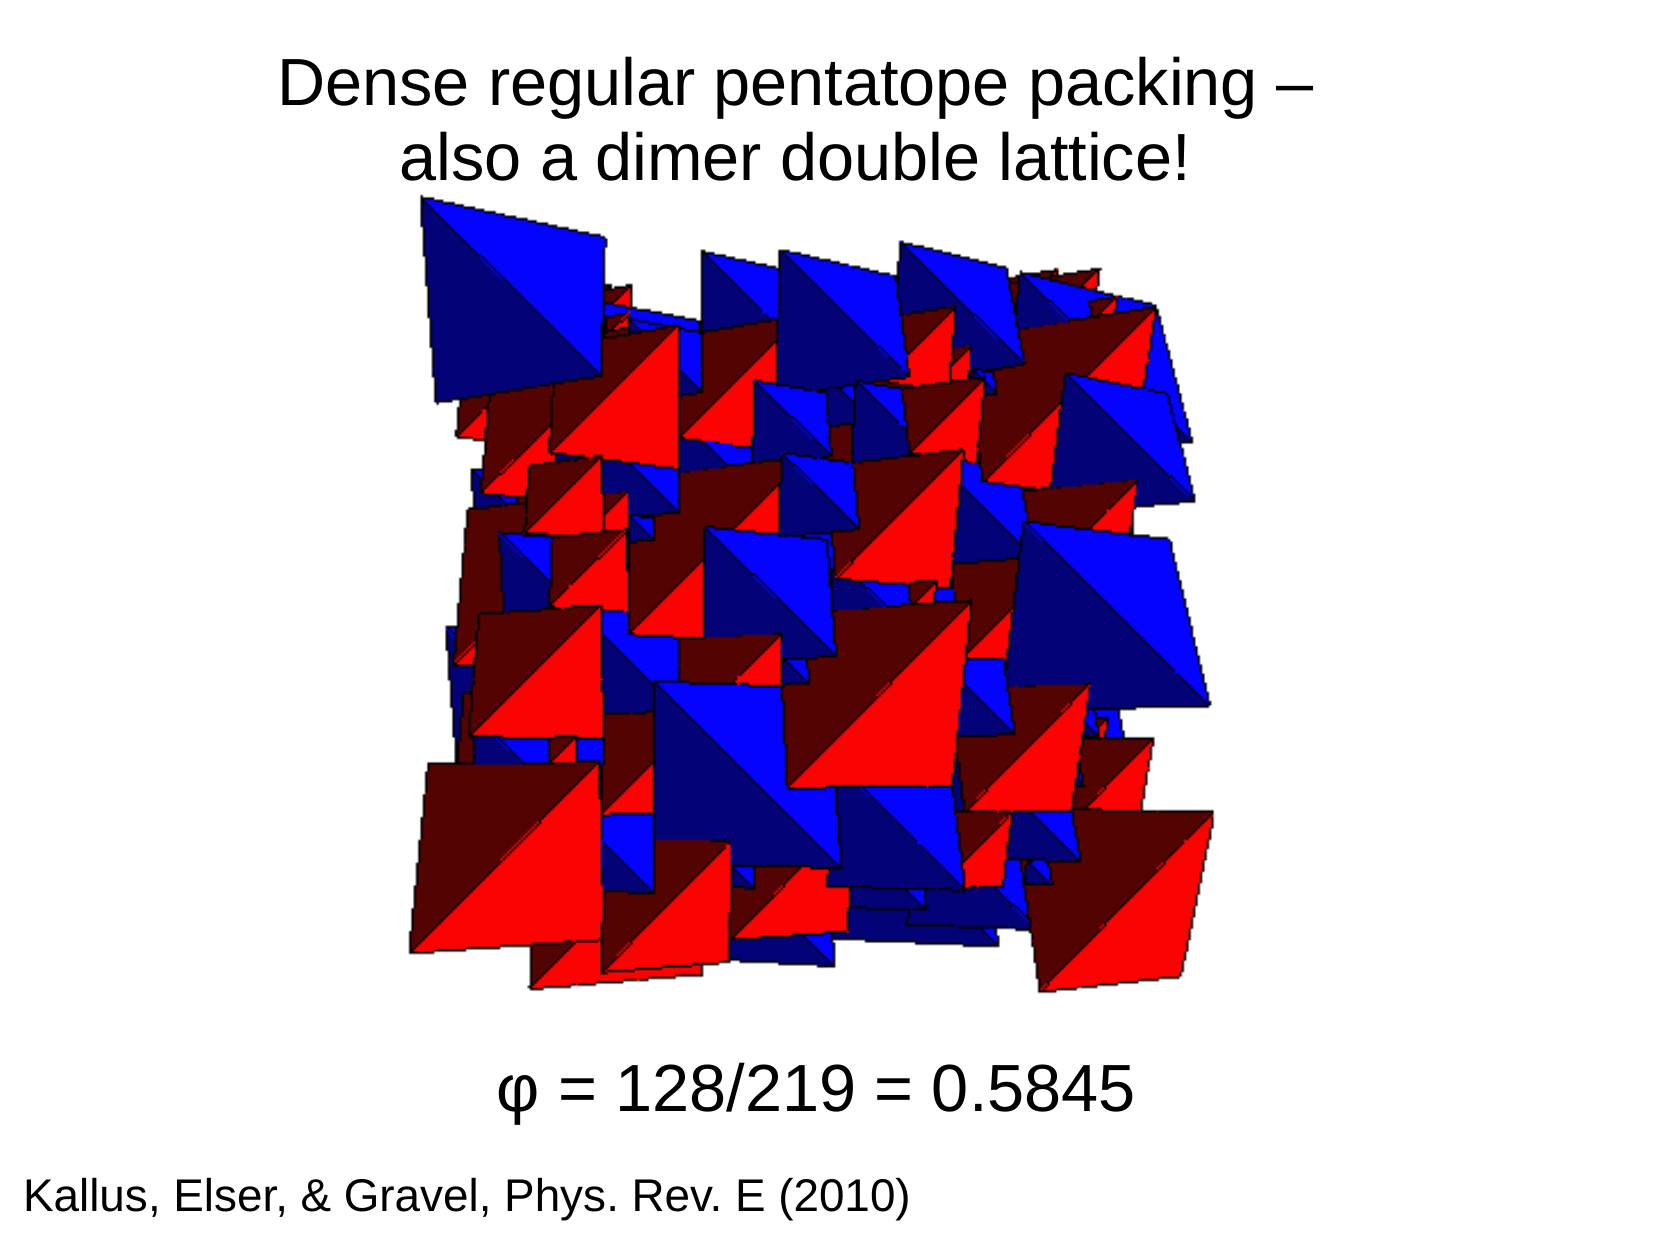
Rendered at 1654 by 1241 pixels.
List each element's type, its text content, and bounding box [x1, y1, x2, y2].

text_box Dense regular pentatope packing – also a dimer double lattice! [262, 37, 1334, 202]
text_box φ = 128/219 = 0.5845 [481, 1043, 1154, 1134]
text_box Kallus, Elser, & Gravel, Phys. Rev. E (2010) [8, 1162, 940, 1229]
picture [387, 202, 1237, 1016]
